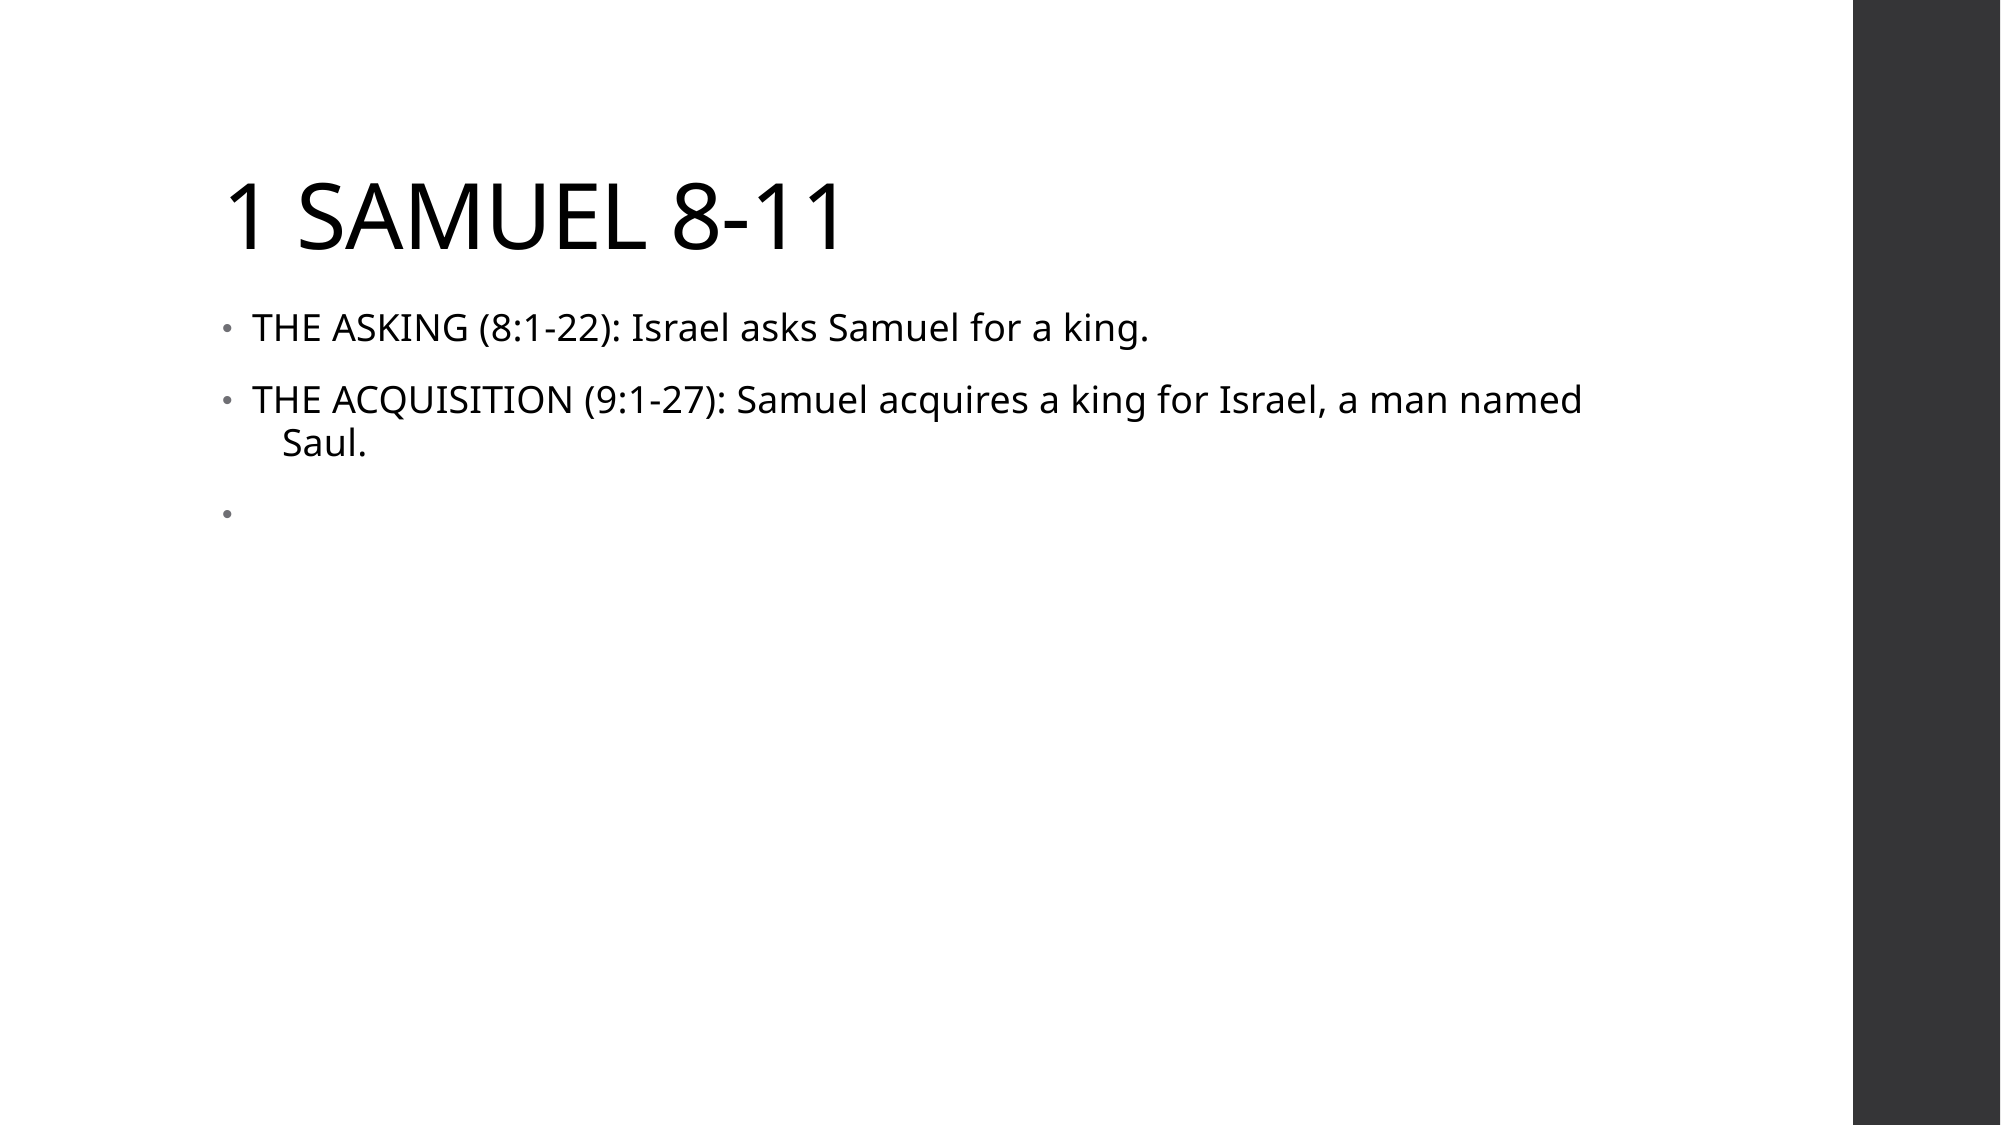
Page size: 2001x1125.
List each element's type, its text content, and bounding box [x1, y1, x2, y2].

title 1 SAMUEL 8-11 [206, 60, 1797, 278]
list THE ASKING (8:1-22): Israel asks Samuel for a king. THE ACQUISITION (9:1-27): Samuel acquires a king for Israel, a man named Saul. [206, 299, 1617, 1014]
